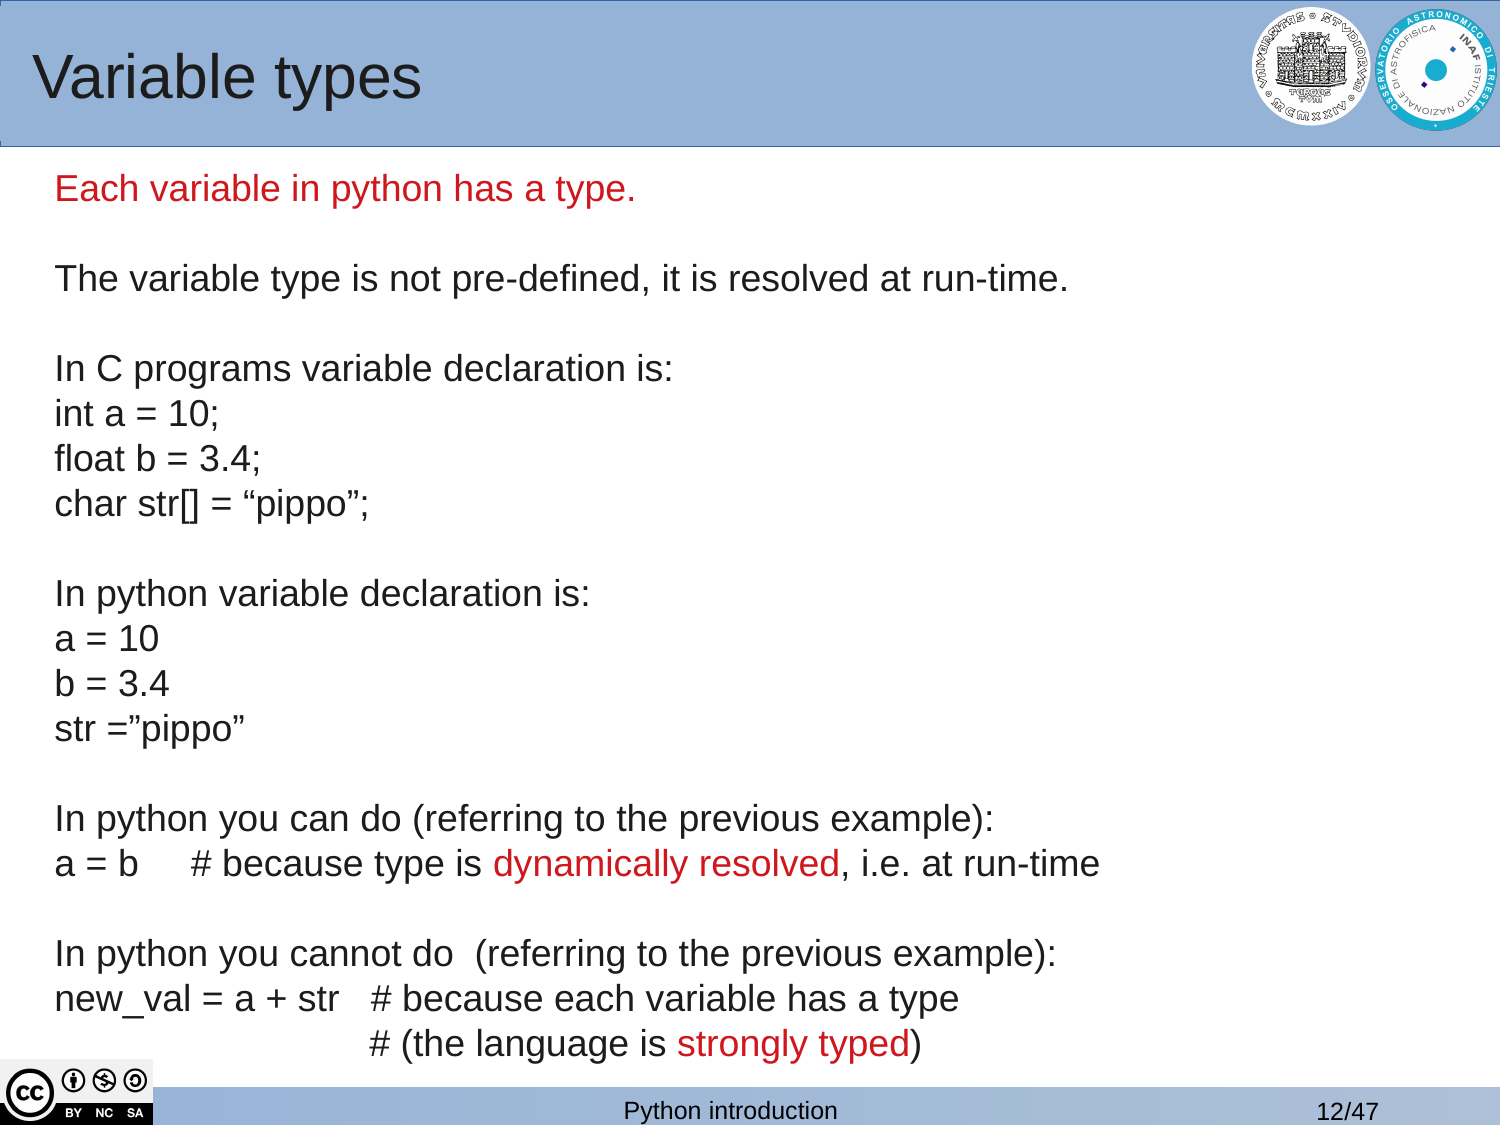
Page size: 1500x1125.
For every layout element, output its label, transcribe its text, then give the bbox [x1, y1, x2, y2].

picture [0, 1059, 153, 1125]
picture [1252, 0, 1500, 156]
list Each variable in python has a type. The variable type is not pre-defined, it is resolved at run-time. In C programs variable declaration is: int a = 10; float b = 3.4; char str[] = “pippo”; In python variable declaration is: a = 10 b = 3.4 str =”pippo” In python you can do (referring to the previous example): a = b # because type is dynamically resolved, i.e. at run-time In python you cannot do (referring to the previous example): new_val = a + str # because each variable has a type # (the language is strongly typed) [39, 156, 1473, 1072]
text_box Variable types [0, 5, 1243, 141]
